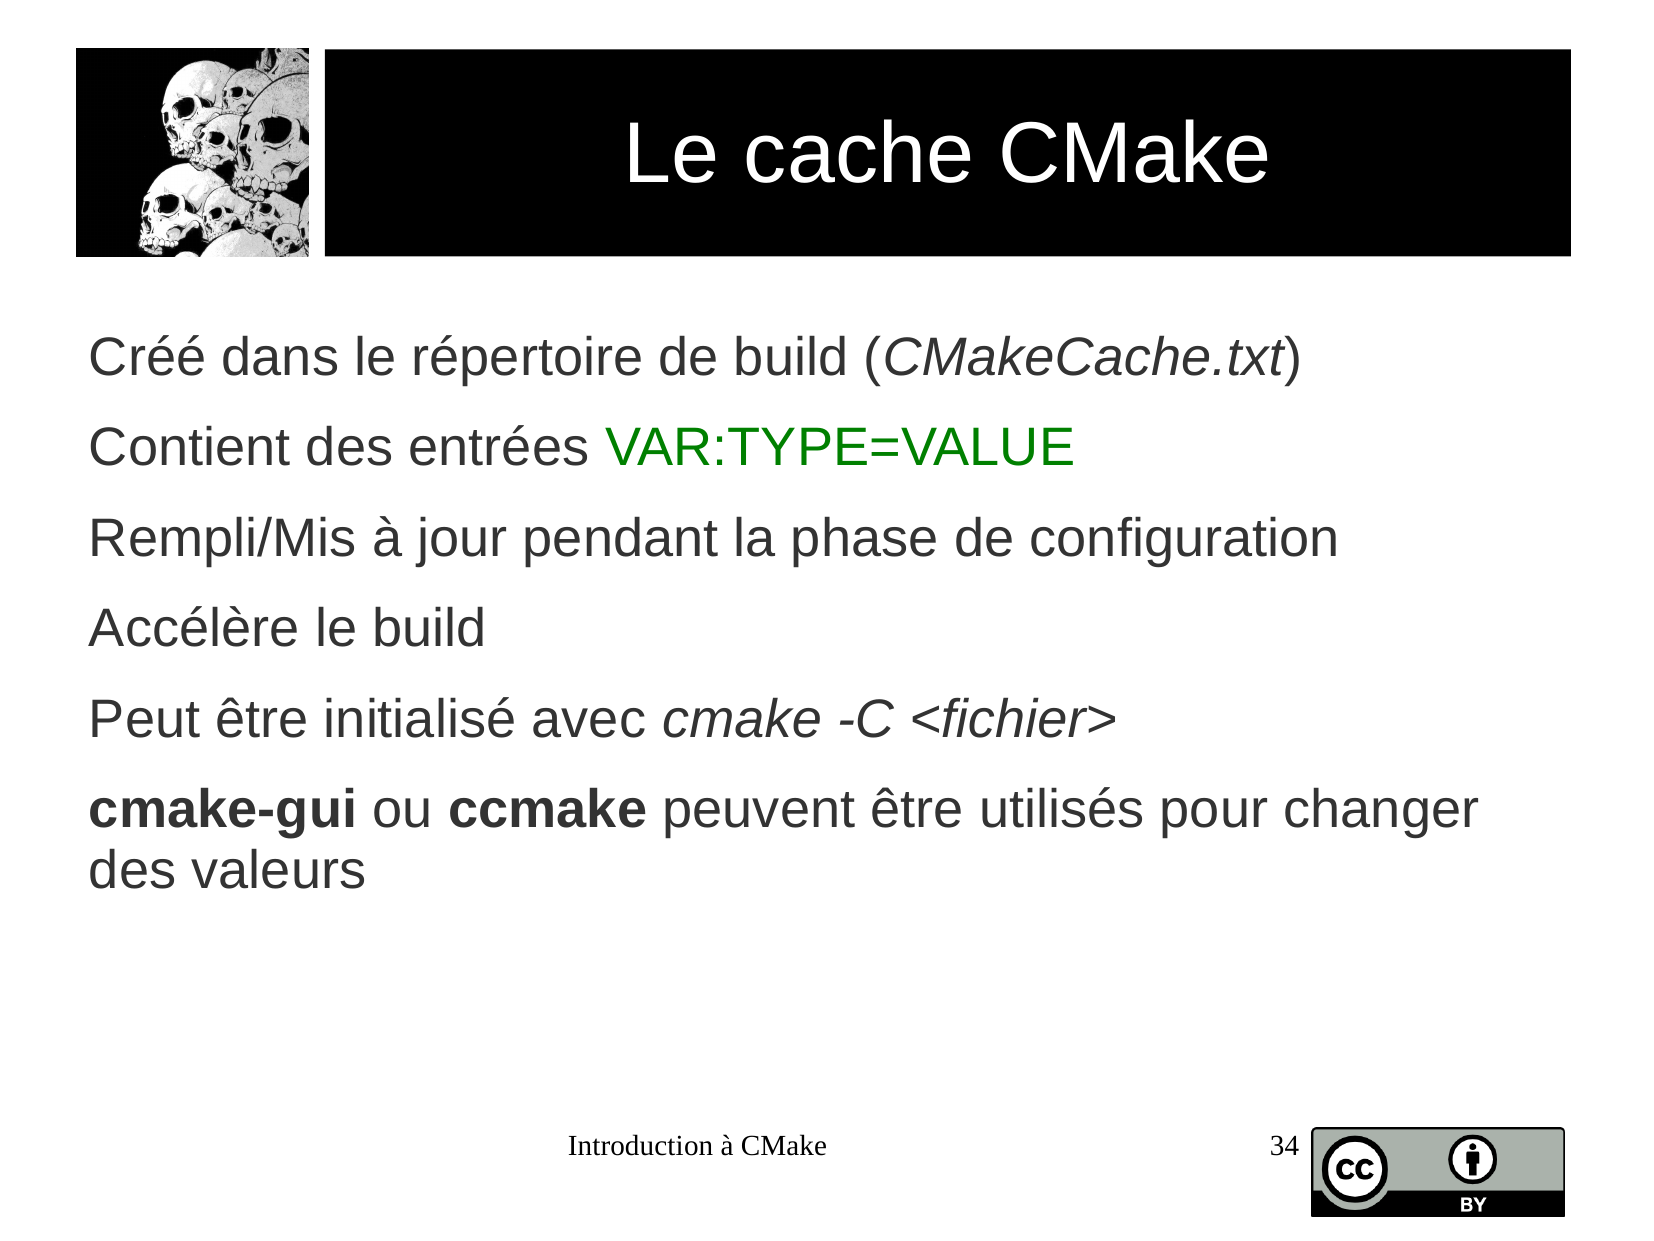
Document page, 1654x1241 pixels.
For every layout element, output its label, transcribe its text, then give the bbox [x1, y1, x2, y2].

title Le cache CMake [324, 49, 1571, 257]
list Créé dans le répertoire de build (CMakeCache.txt) Contient des entrées VAR:TYPE=VALUE Rempli/Mis à jour pendant la phase de configuration Accélère le build Peut être initialisé avec cmake -C <fichier> cmake-gui ou ccmake peuvent être utilisés pour changer des valeurs [88, 326, 1552, 901]
picture [76, 48, 309, 257]
picture [1311, 1127, 1565, 1217]
